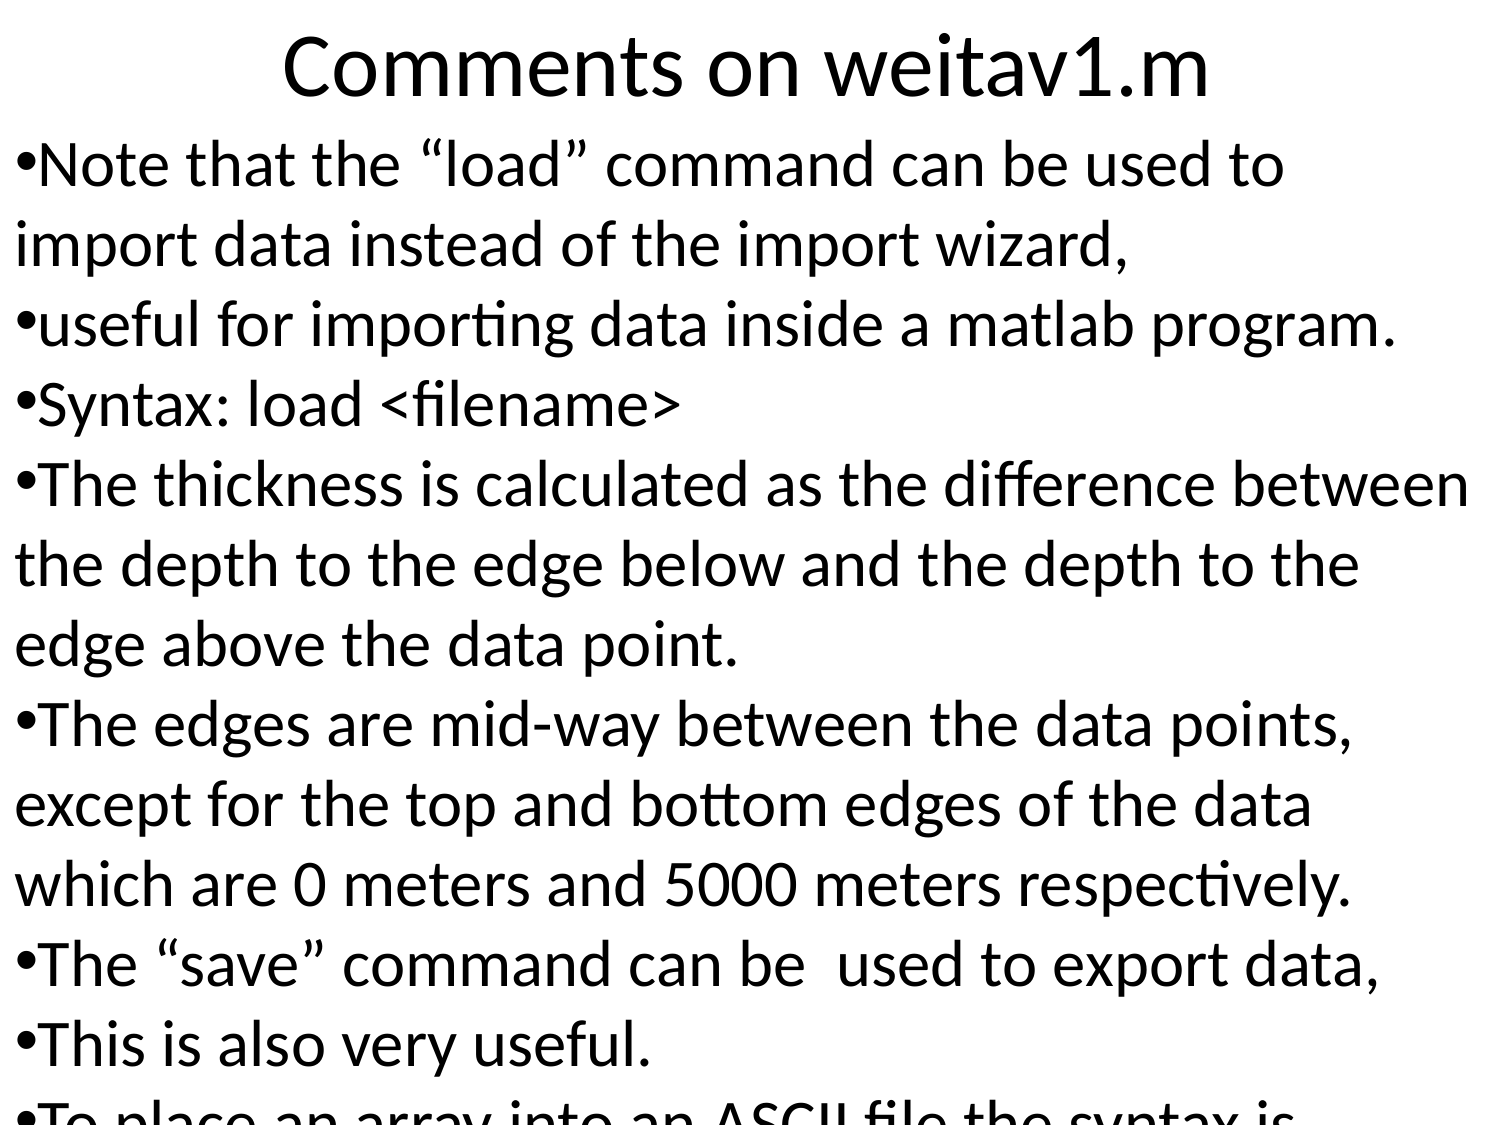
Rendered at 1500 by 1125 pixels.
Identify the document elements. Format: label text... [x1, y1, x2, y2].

text_box Note that the “load” command can be used to import data instead of the import wizard, useful for importing data inside a matlab program. Syntax: load <filename> The thickness is calculated as the difference between the depth to the edge below and the depth to the edge above the data point. The edges are mid-way between the data points, except for the top and bottom edges of the data which are 0 meters and 5000 meters respectively. The “save” command can be used to export data, This is also very useful. To place an array into an ASCII file the syntax is save <filename> <arrayname> -ASCII [0, 112, 1500, 1093]
text_box Comments on weitav1.m [72, 12, 1423, 108]
